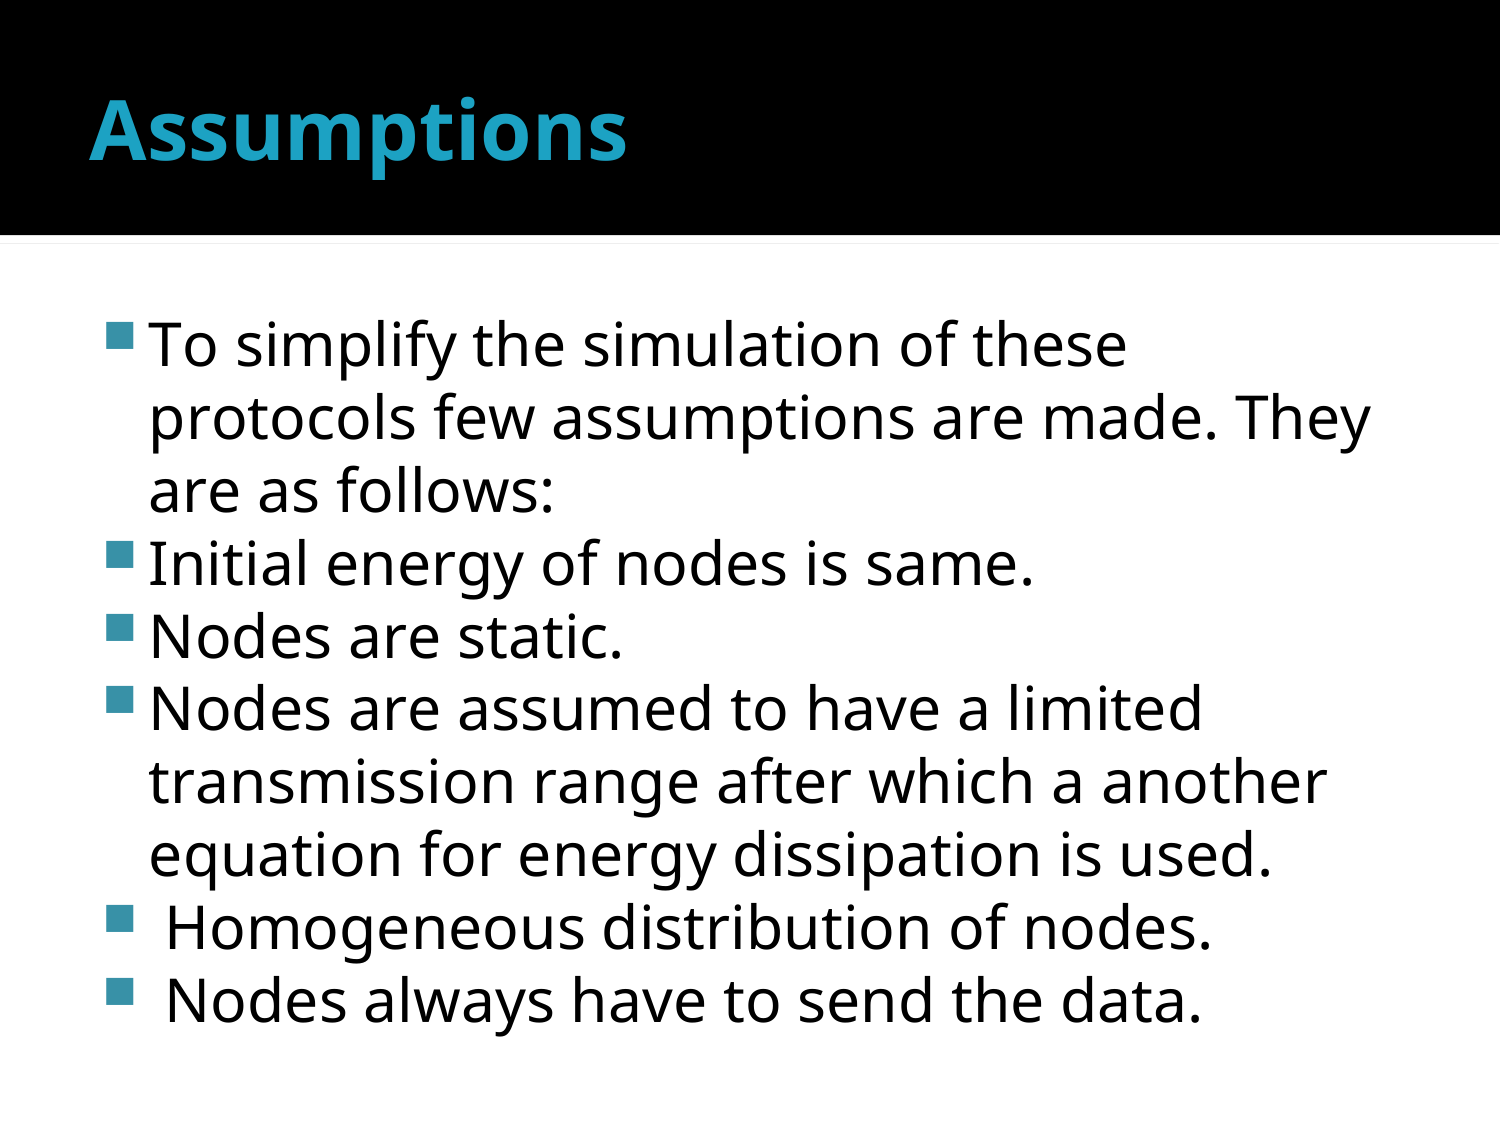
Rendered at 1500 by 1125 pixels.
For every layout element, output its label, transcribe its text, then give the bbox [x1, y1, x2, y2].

list To simplify the simulation of these protocols few assumptions are made. They are as follows: Initial energy of nodes is same. Nodes are static. Nodes are assumed to have a limited transmission range after which a another equation for energy dissipation is used. Homogeneous distribution of nodes. Nodes always have to send the data. [75, 291, 1426, 1051]
title Assumptions [75, 24, 1426, 231]
